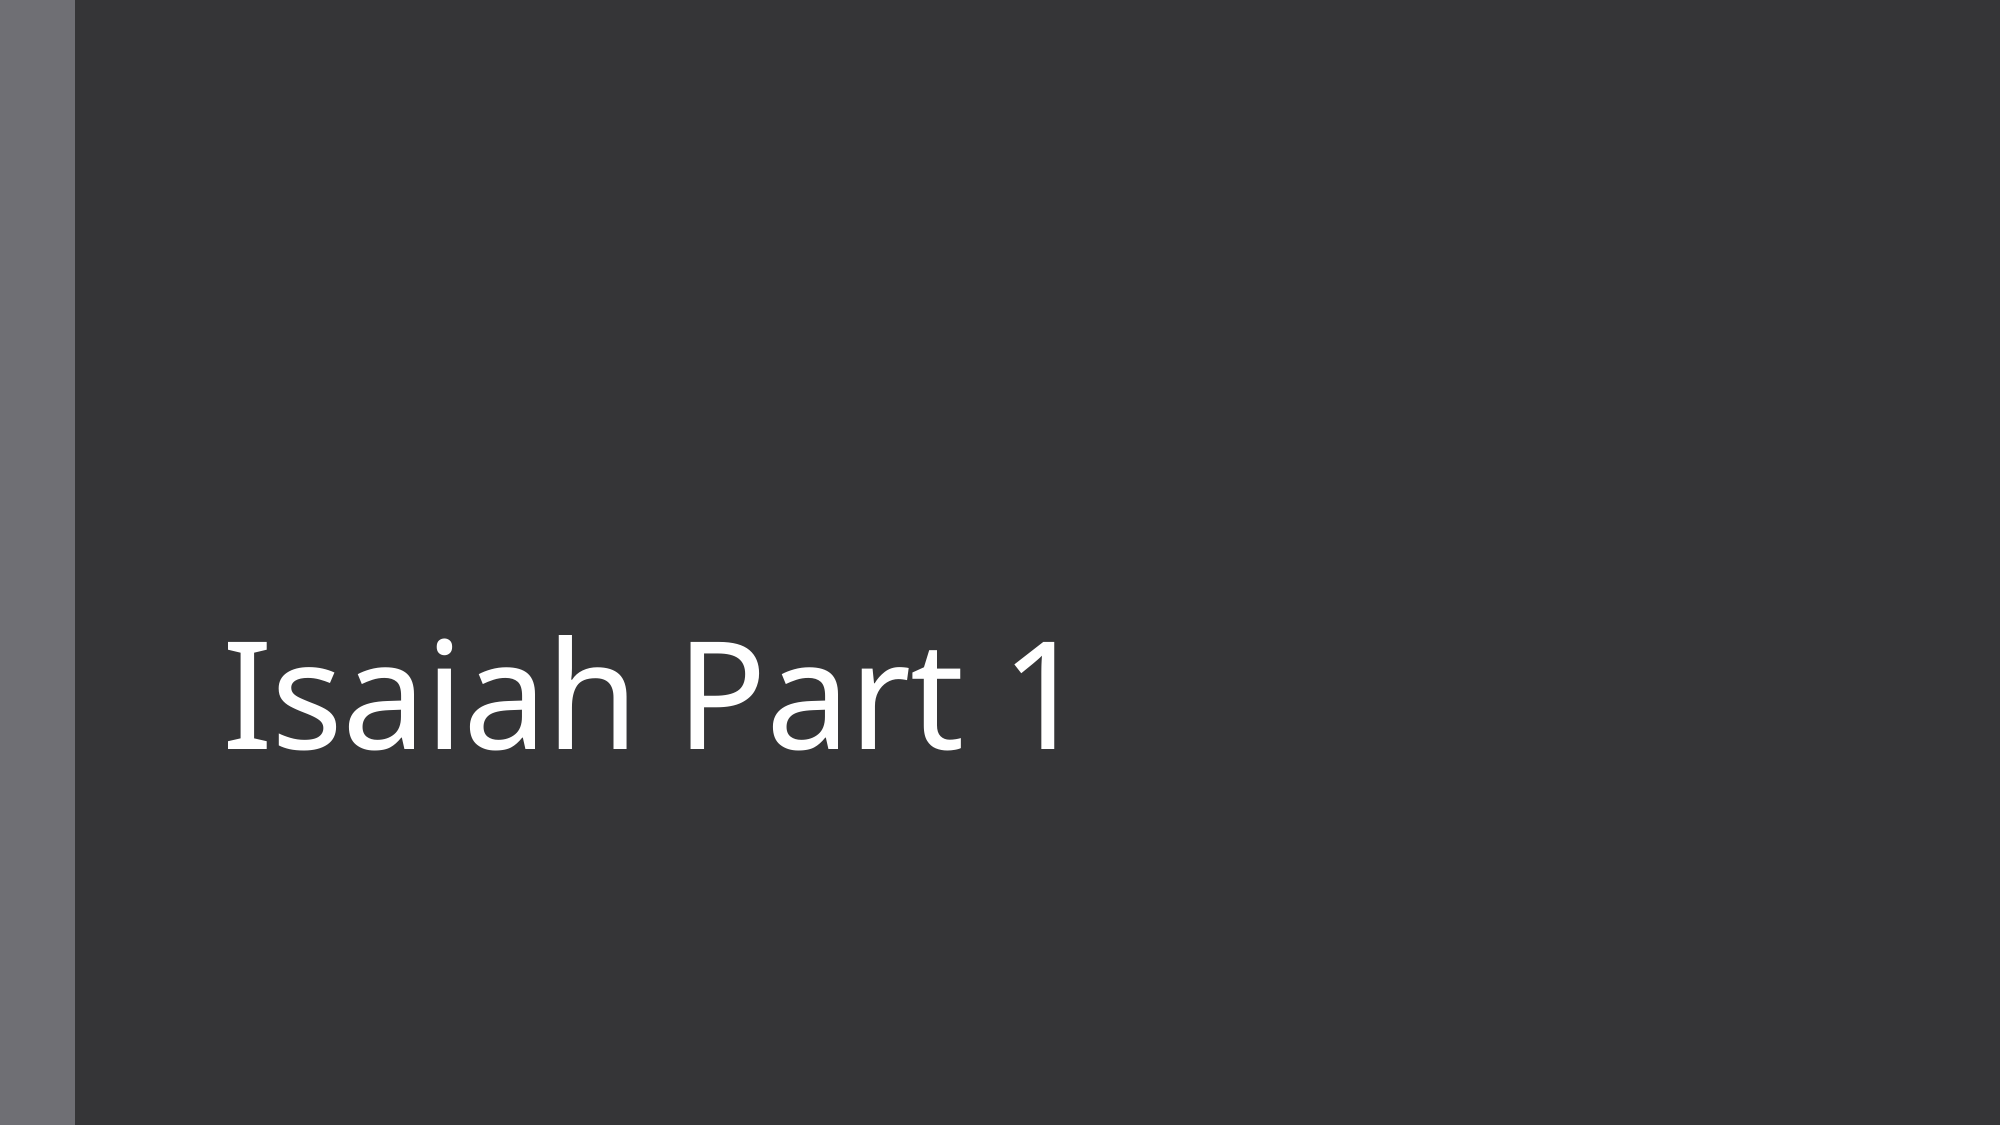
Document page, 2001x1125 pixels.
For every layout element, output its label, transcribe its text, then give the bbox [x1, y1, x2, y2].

title Isaiah Part 1 [206, 124, 1752, 788]
